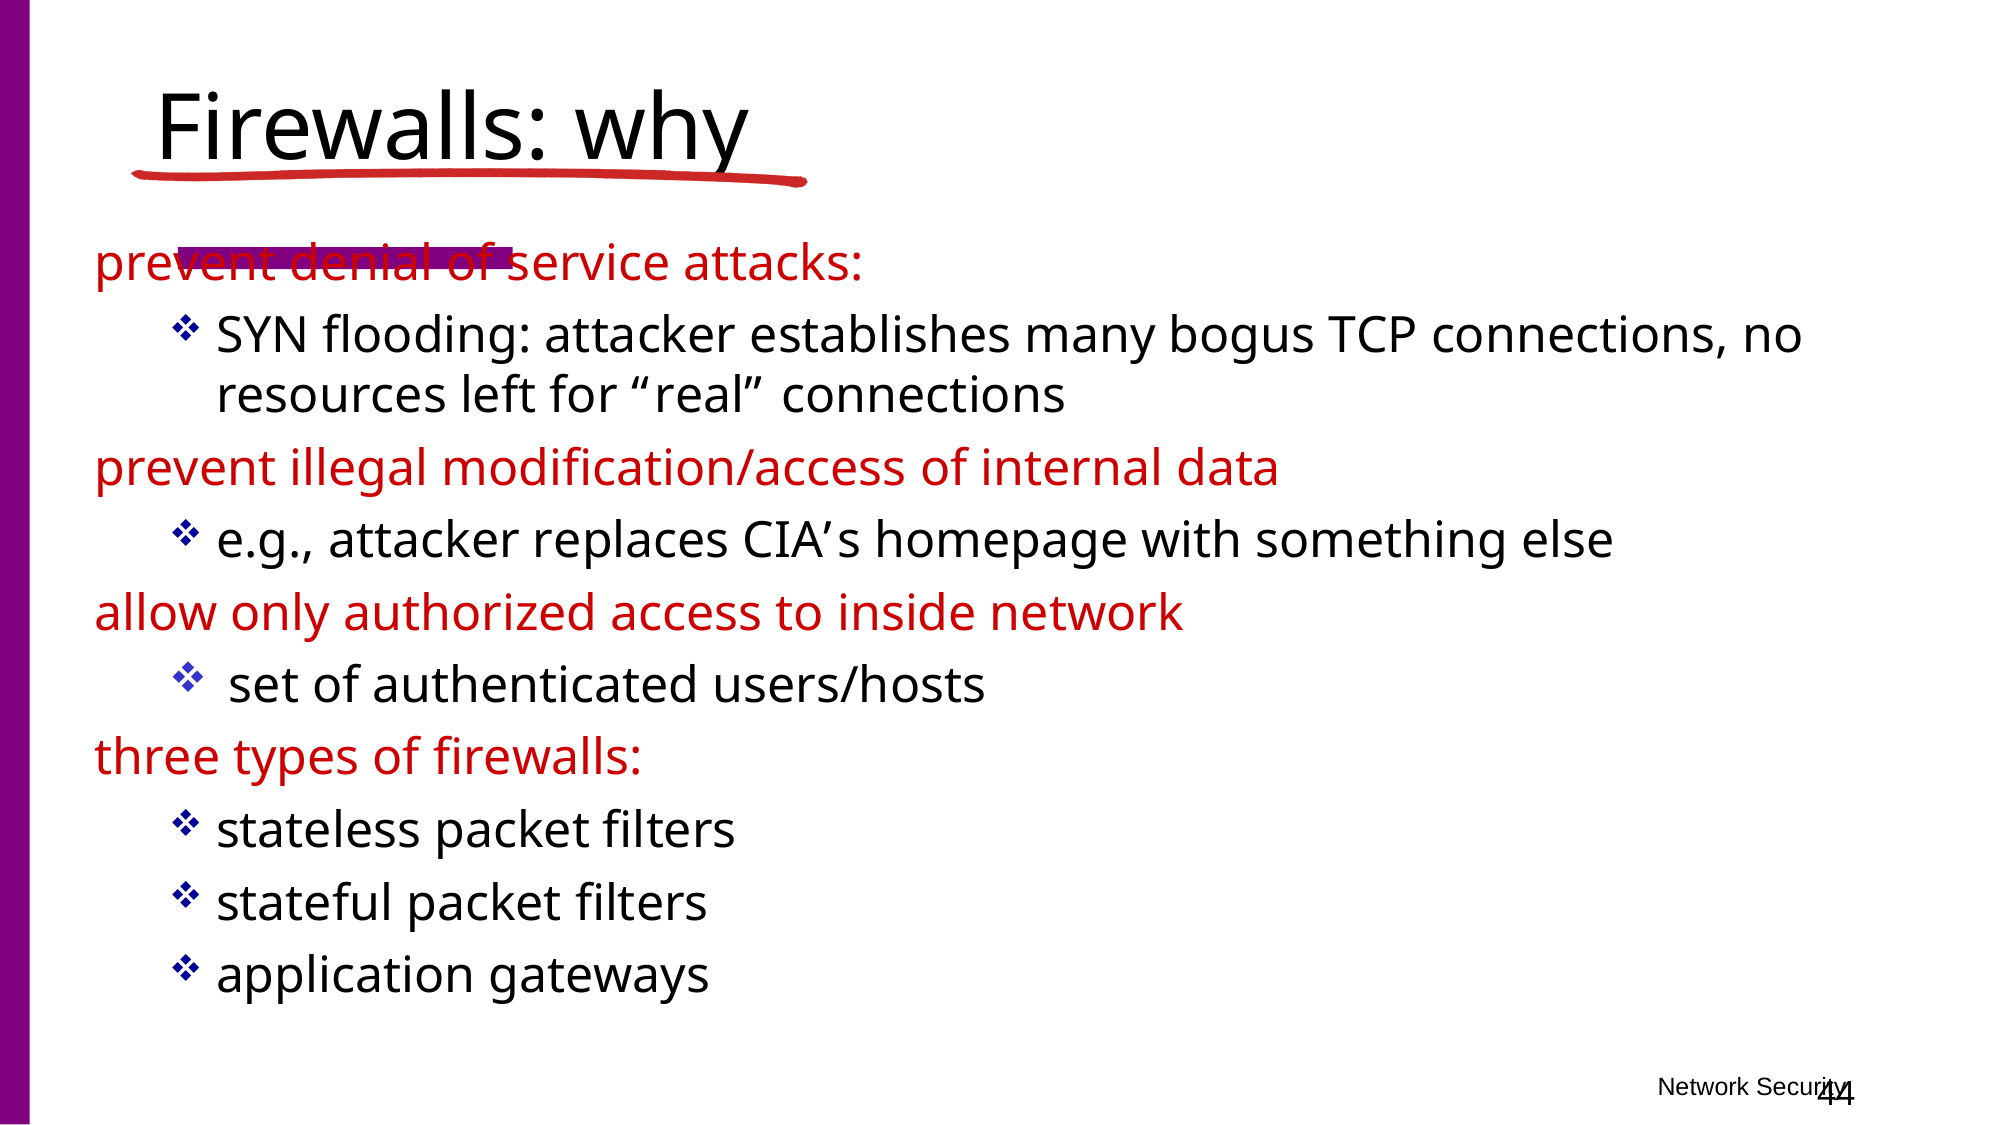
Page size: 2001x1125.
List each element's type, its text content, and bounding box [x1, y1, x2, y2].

text_box prevent denial of service attacks: SYN flooding: attacker establishes many bogus TCP connections, no resources left for “real” connections prevent illegal modification/access of internal data e.g., attacker replaces CIA’s homepage with something else allow only authorized access to inside network set of authenticated users/hosts three types of firewalls: stateless packet filters stateful packet filters application gateways [79, 222, 1922, 977]
text_box Network Security [1016, 1062, 1862, 1114]
picture [128, 163, 816, 193]
title Firewalls: why [103, 29, 1804, 218]
